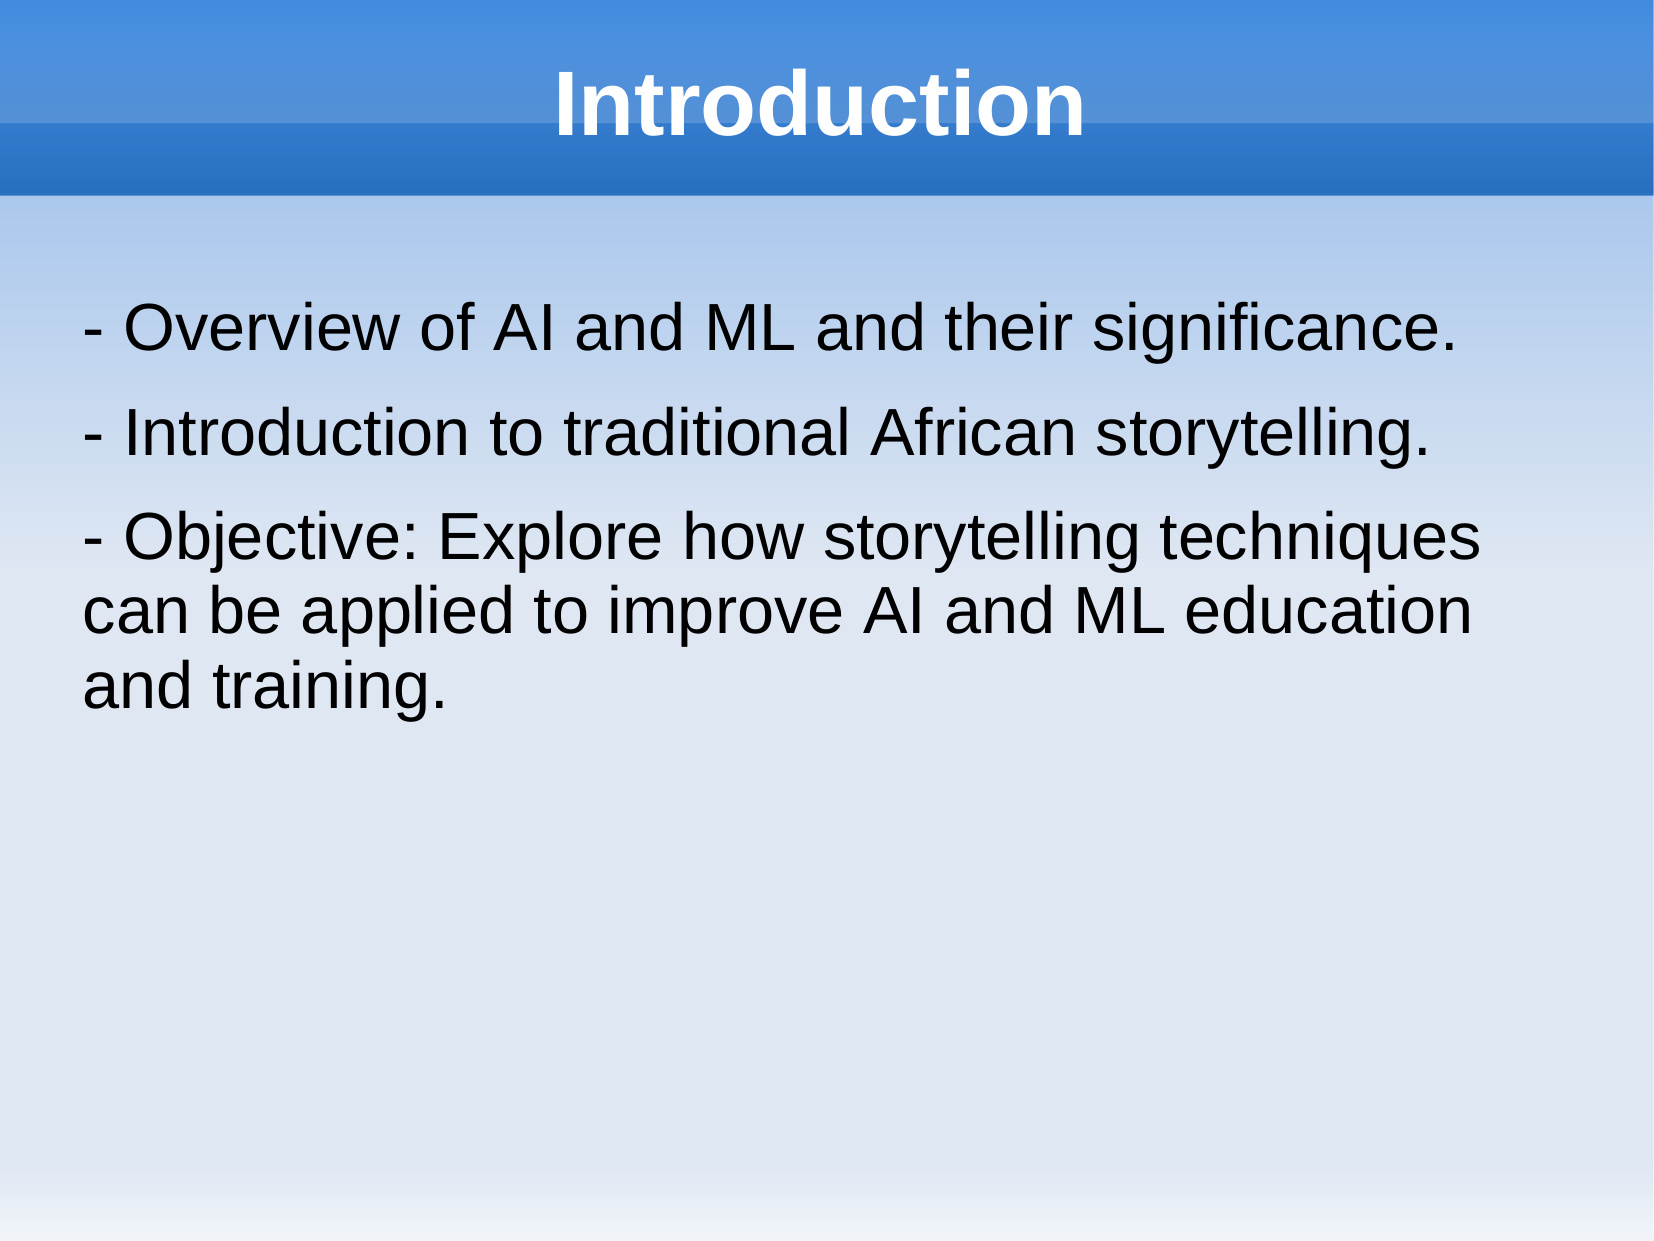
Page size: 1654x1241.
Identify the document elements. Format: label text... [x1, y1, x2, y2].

list - Overview of AI and ML and their significance. - Introduction to traditional African storytelling. - Objective: Explore how storytelling techniques can be applied to improve AI and ML education and training. [82, 290, 1571, 1109]
title Introduction [76, 0, 1565, 208]
picture [0, 0, 1654, 1241]
